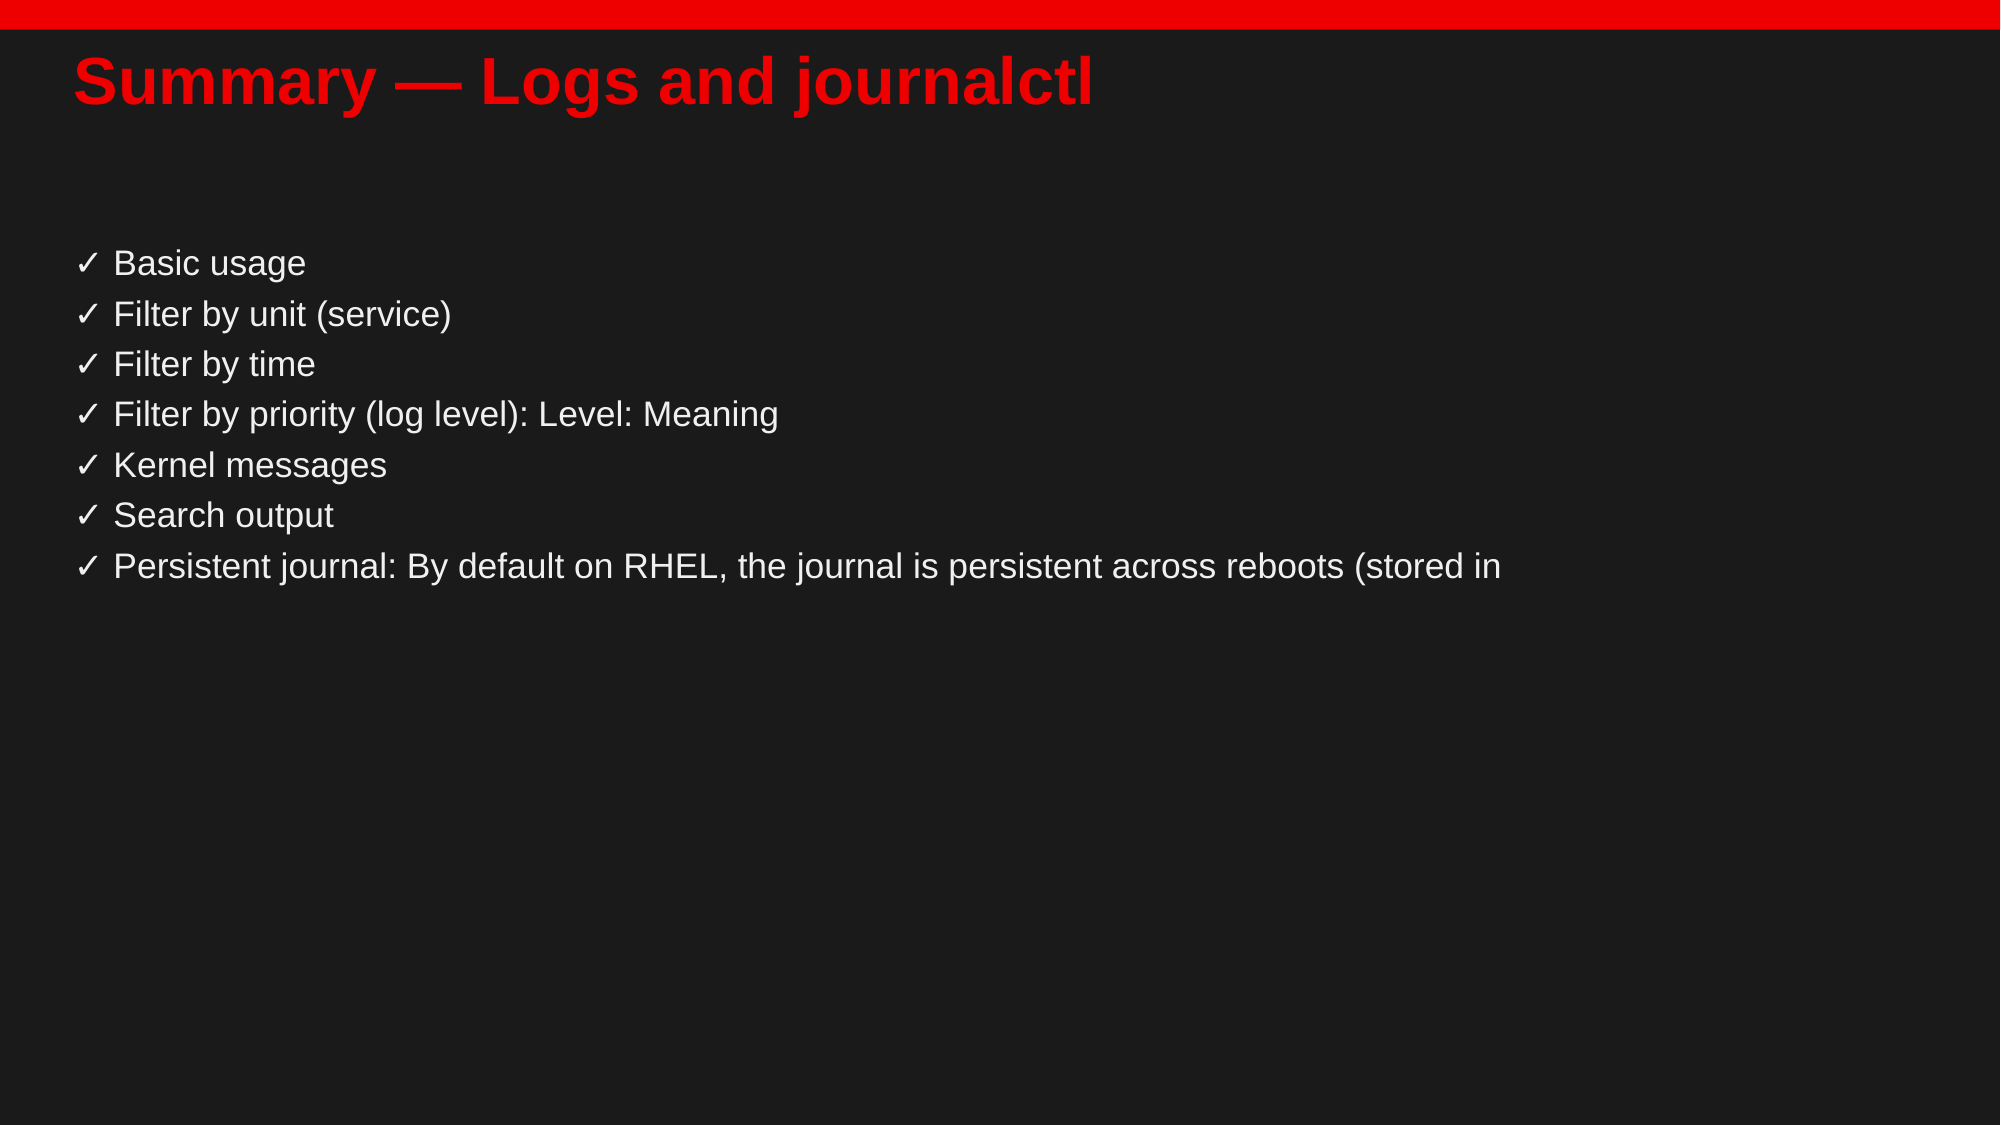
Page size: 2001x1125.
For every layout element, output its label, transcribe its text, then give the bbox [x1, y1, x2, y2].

text_box ✓ Basic usage ✓ Filter by unit (service) ✓ Filter by time ✓ Filter by priority (log level): Level: Meaning ✓ Kernel messages ✓ Search output ✓ Persistent journal: By default on RHEL, the journal is persistent across reboots (stored in [59, 236, 1942, 1037]
text_box [0, 0, 2001, 30]
text_box Summary — Logs and journalctl [59, 36, 1942, 208]
